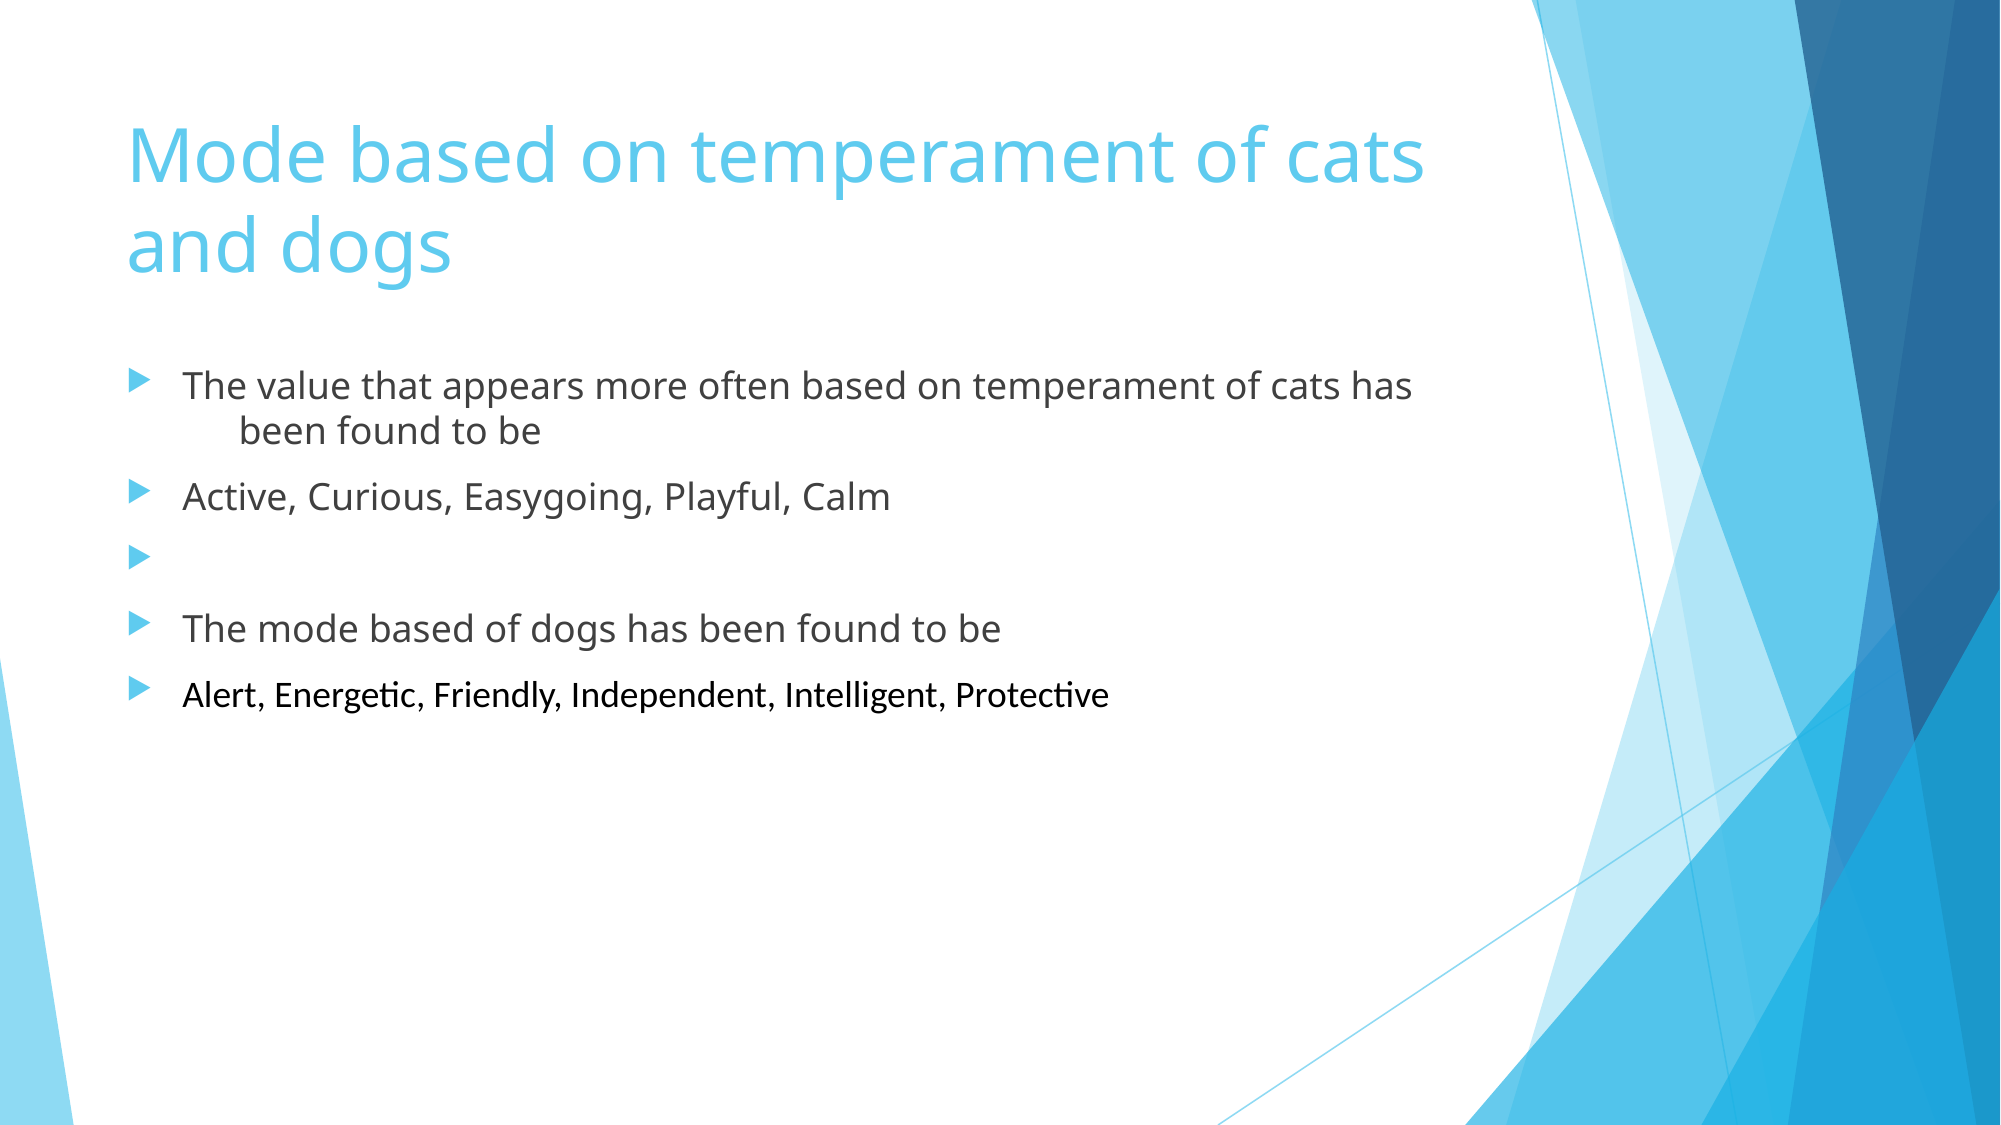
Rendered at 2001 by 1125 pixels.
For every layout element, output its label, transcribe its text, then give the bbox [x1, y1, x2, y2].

title Mode based on temperament of cats and dogs [111, 99, 1522, 317]
list The value that appears more often based on temperament of cats has been found to be Active, Curious, Easygoing, Playful, Calm The mode based of dogs has been found to be Alert, Energetic, Friendly, Independent, Intelligent, Protective [111, 354, 1522, 992]
